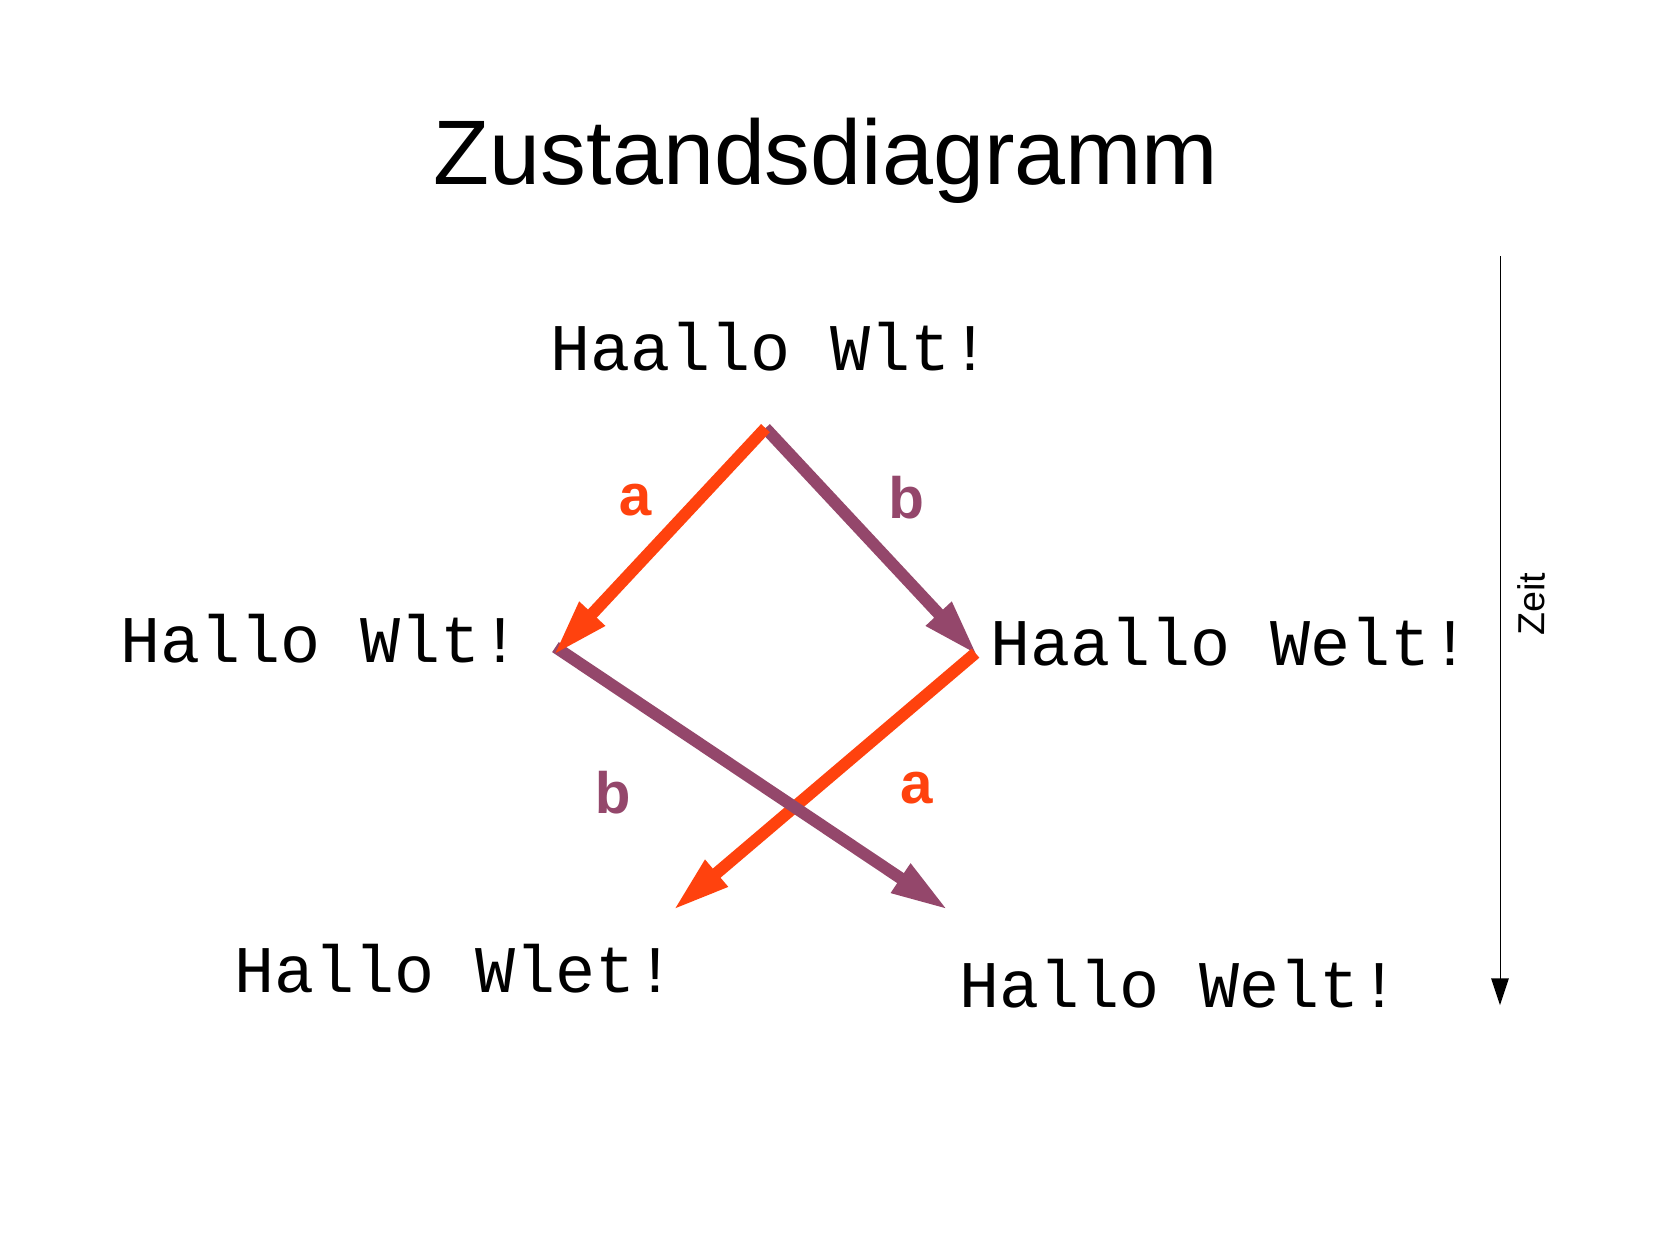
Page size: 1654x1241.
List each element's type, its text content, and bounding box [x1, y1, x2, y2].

text_box a [604, 455, 667, 536]
text_box Zeit [1502, 557, 1561, 651]
text_box Hallo Welt! [945, 945, 1415, 1036]
text_box Haallo Wlt! [535, 307, 1006, 399]
text_box b [873, 458, 939, 538]
title Zustandsdiagramm [82, 49, 1571, 257]
text_box a [885, 743, 948, 823]
text_box Hallo Wlet! [220, 930, 691, 1021]
text_box Hallo Wlt! [105, 600, 536, 691]
text_box b [580, 753, 646, 834]
text_box Haallo Welt! [975, 602, 1486, 723]
